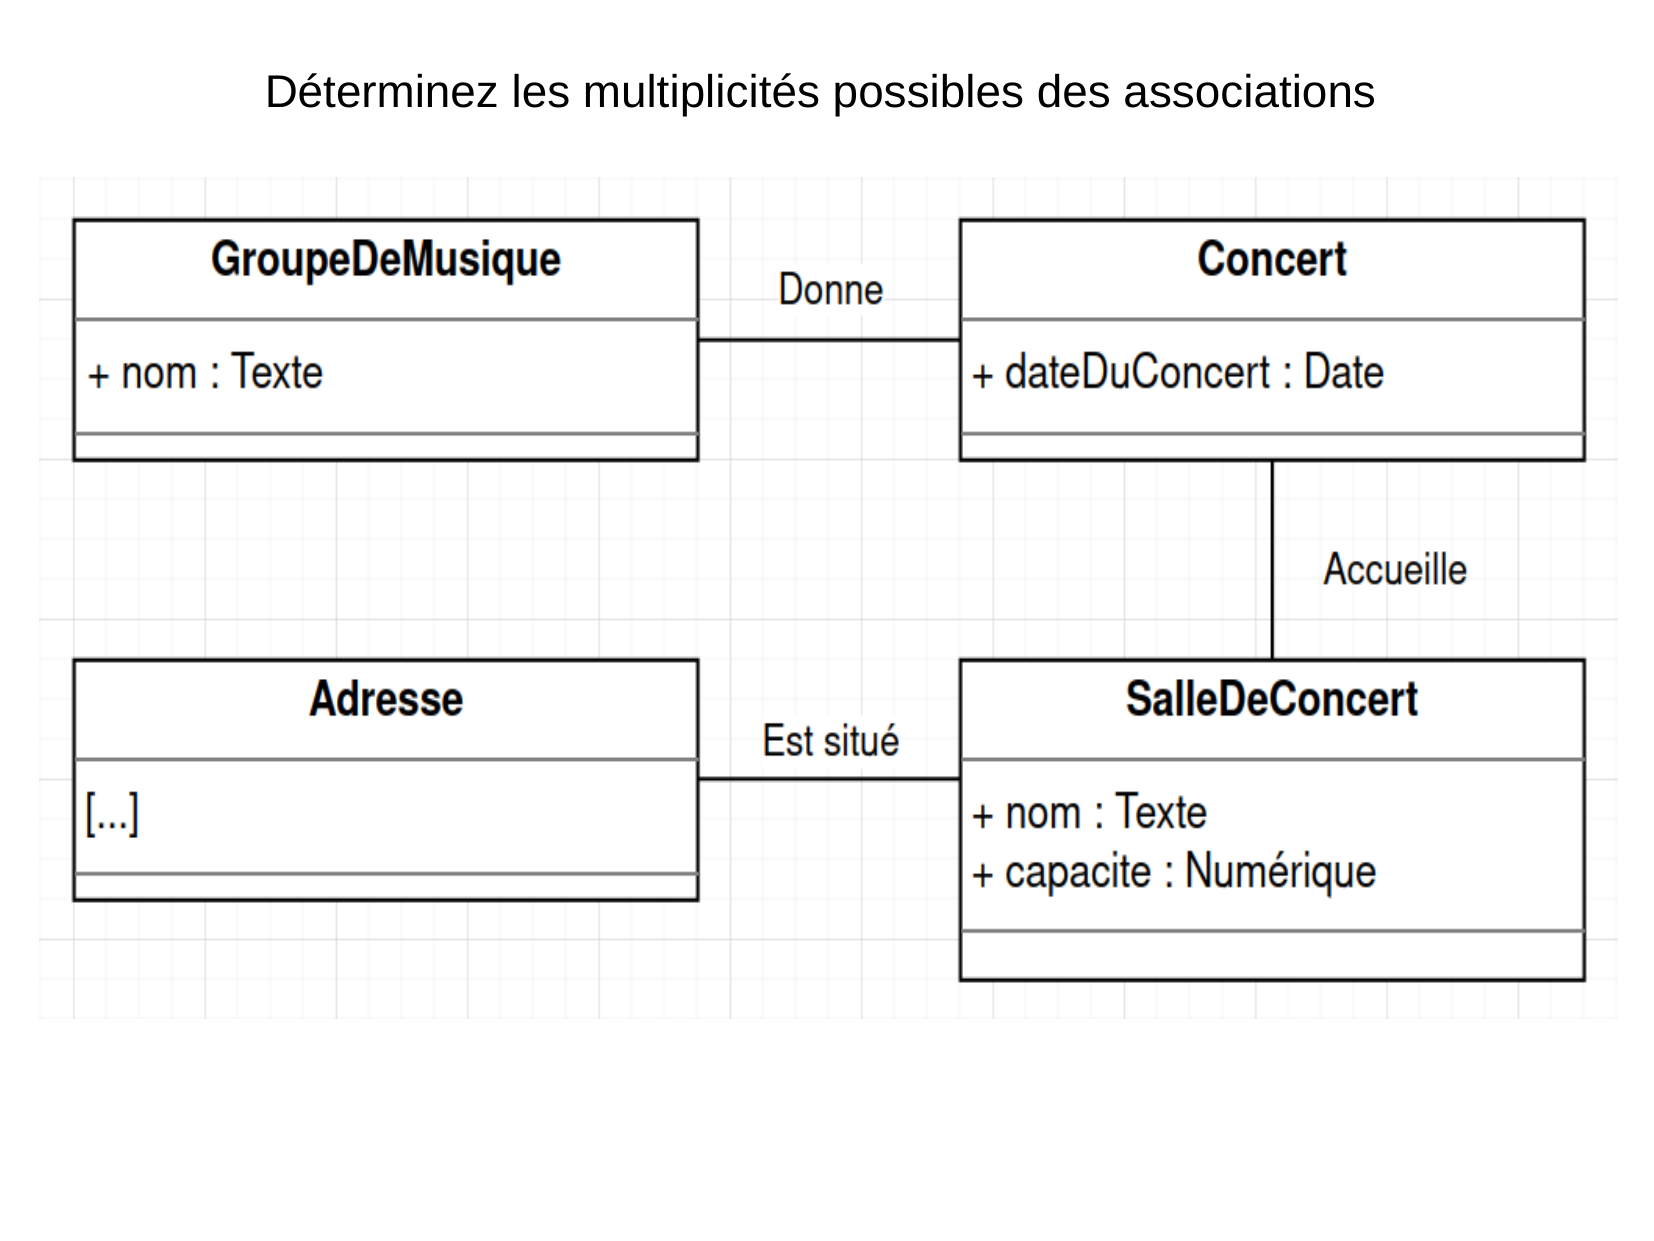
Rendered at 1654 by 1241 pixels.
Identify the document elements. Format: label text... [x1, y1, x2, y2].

picture [39, 177, 1618, 1019]
text_box Déterminez les multiplicités possibles des associations [200, 59, 1441, 176]
